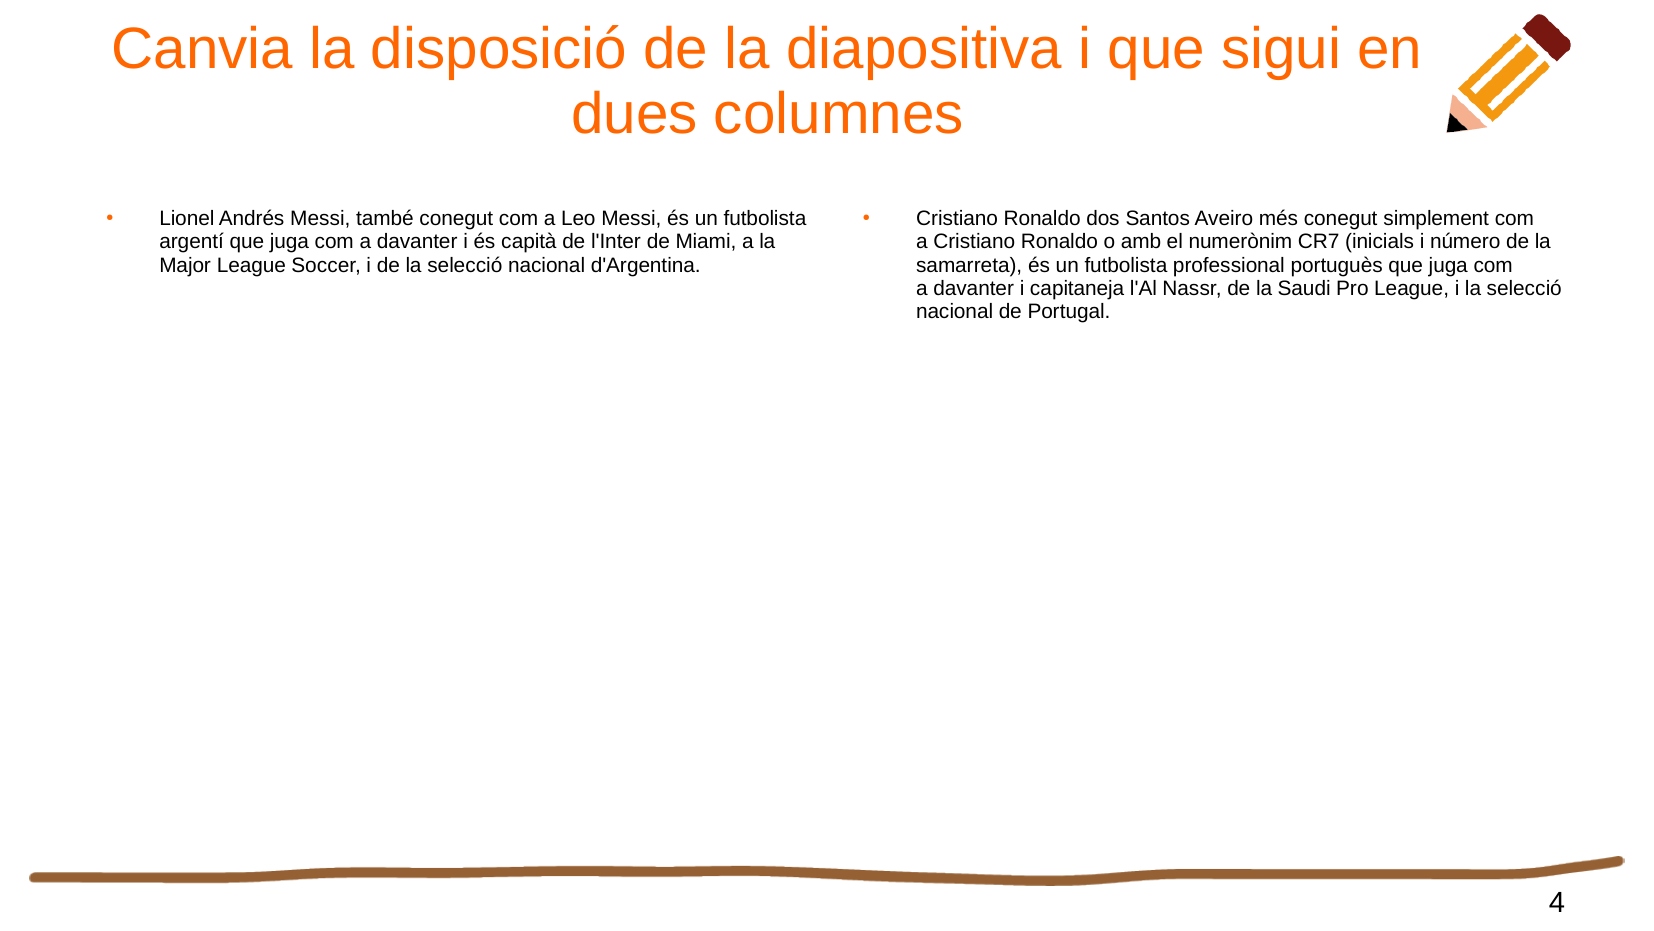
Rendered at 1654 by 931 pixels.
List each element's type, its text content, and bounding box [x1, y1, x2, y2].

list Cristiano Ronaldo dos Santos Aveiro més conegut simplement com a Cristiano Ronaldo o amb el numerònim CR7 (inicials i número de la samarreta), és un futbolista professional portuguès que juga com a davanter i capitaneja l'Al Nassr, de la Saudi Pro League, i la selecció nacional de Portugal. [845, 206, 1566, 857]
picture [1446, 14, 1571, 133]
list Lionel Andrés Messi, també conegut com a Leo Messi, és un futbolista argentí que juga com a davanter i és capità de l'Inter de Miami, a la Major League Soccer, i de la selecció nacional d'Argentina. [88, 206, 809, 857]
picture [29, 856, 1625, 886]
title Canvia la disposició de la diapositiva i que sigui en dues columnes [88, 16, 1447, 147]
